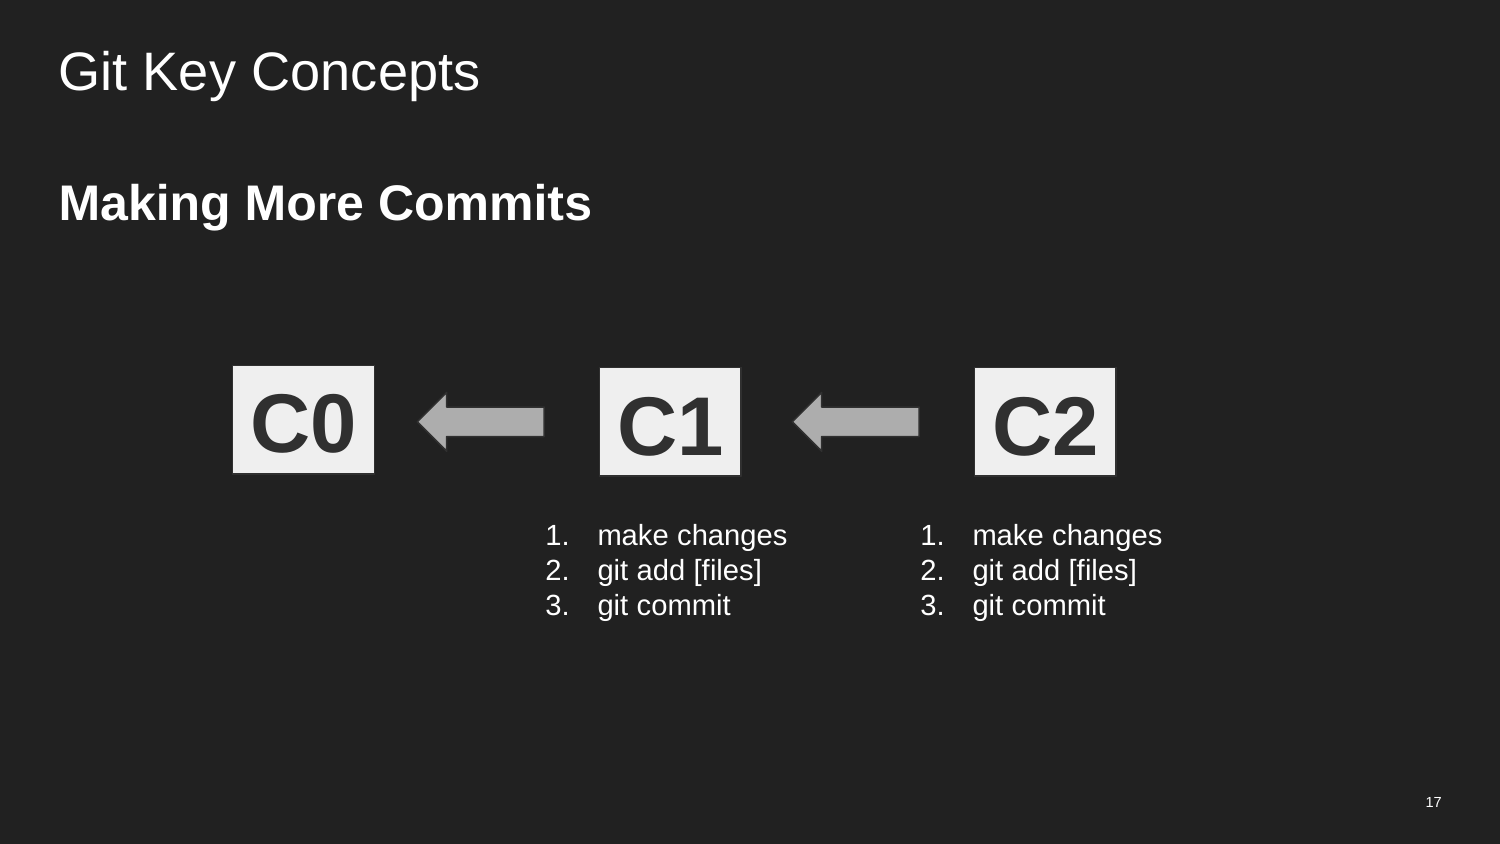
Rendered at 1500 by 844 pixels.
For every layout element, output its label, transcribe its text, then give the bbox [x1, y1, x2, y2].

text_box [417, 392, 545, 452]
list Making More Commits [58, 161, 1442, 754]
text_box make changes git add [files] git commit [882, 501, 1181, 667]
title Git Key Concepts [58, 36, 1442, 130]
slide_number 1 [1392, 793, 1442, 815]
text_box [792, 392, 920, 452]
text_box make changes git add [files] git commit [507, 501, 806, 667]
text_box C0 [232, 365, 375, 474]
text_box C2 [974, 367, 1117, 477]
text_box C1 [599, 367, 742, 477]
